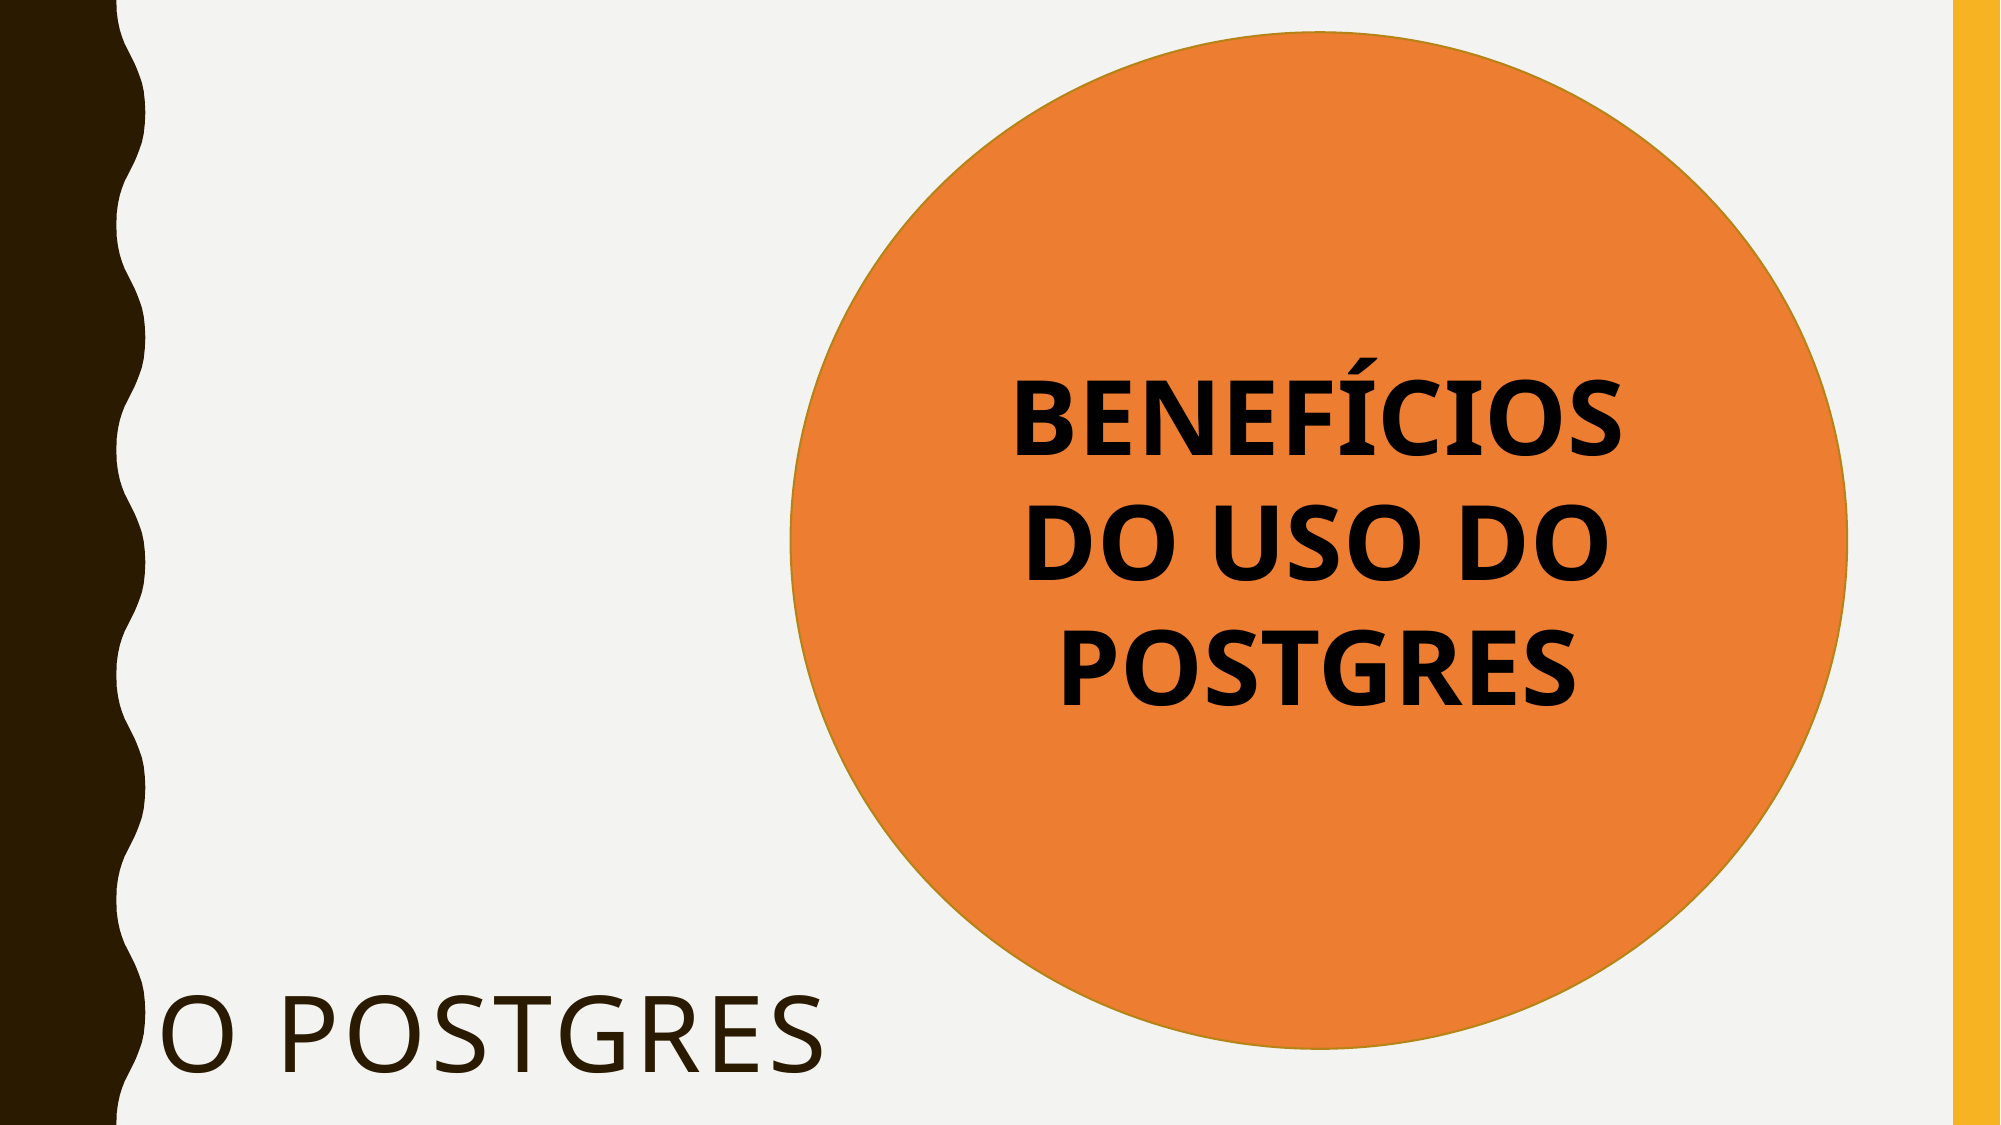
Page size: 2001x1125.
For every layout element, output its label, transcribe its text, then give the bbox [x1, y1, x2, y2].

text_box BENEFÍCIOS DO USO DO POSTGRES [969, 344, 1665, 738]
text_box o postgres [141, 973, 859, 1125]
text_box [790, 32, 1848, 1049]
